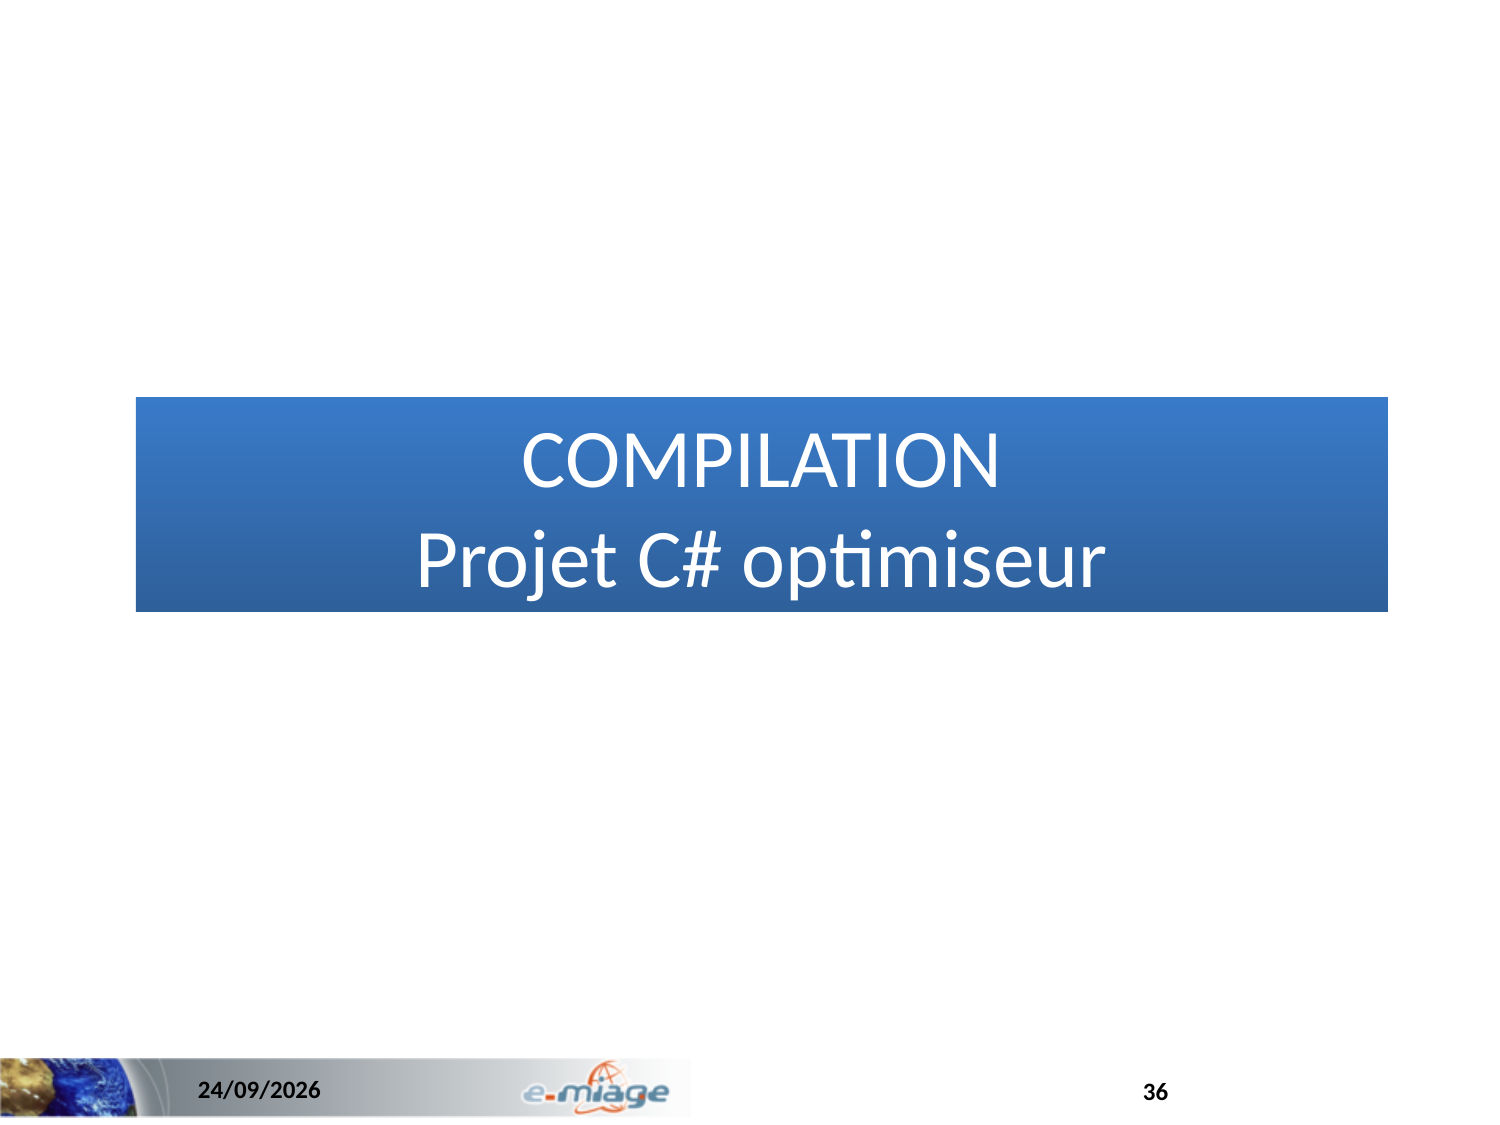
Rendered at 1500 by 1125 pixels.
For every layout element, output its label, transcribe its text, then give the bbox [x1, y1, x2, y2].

picture [0, 1058, 691, 1118]
text_box COMPILATION Projet C# optimiseur [135, 397, 1388, 612]
